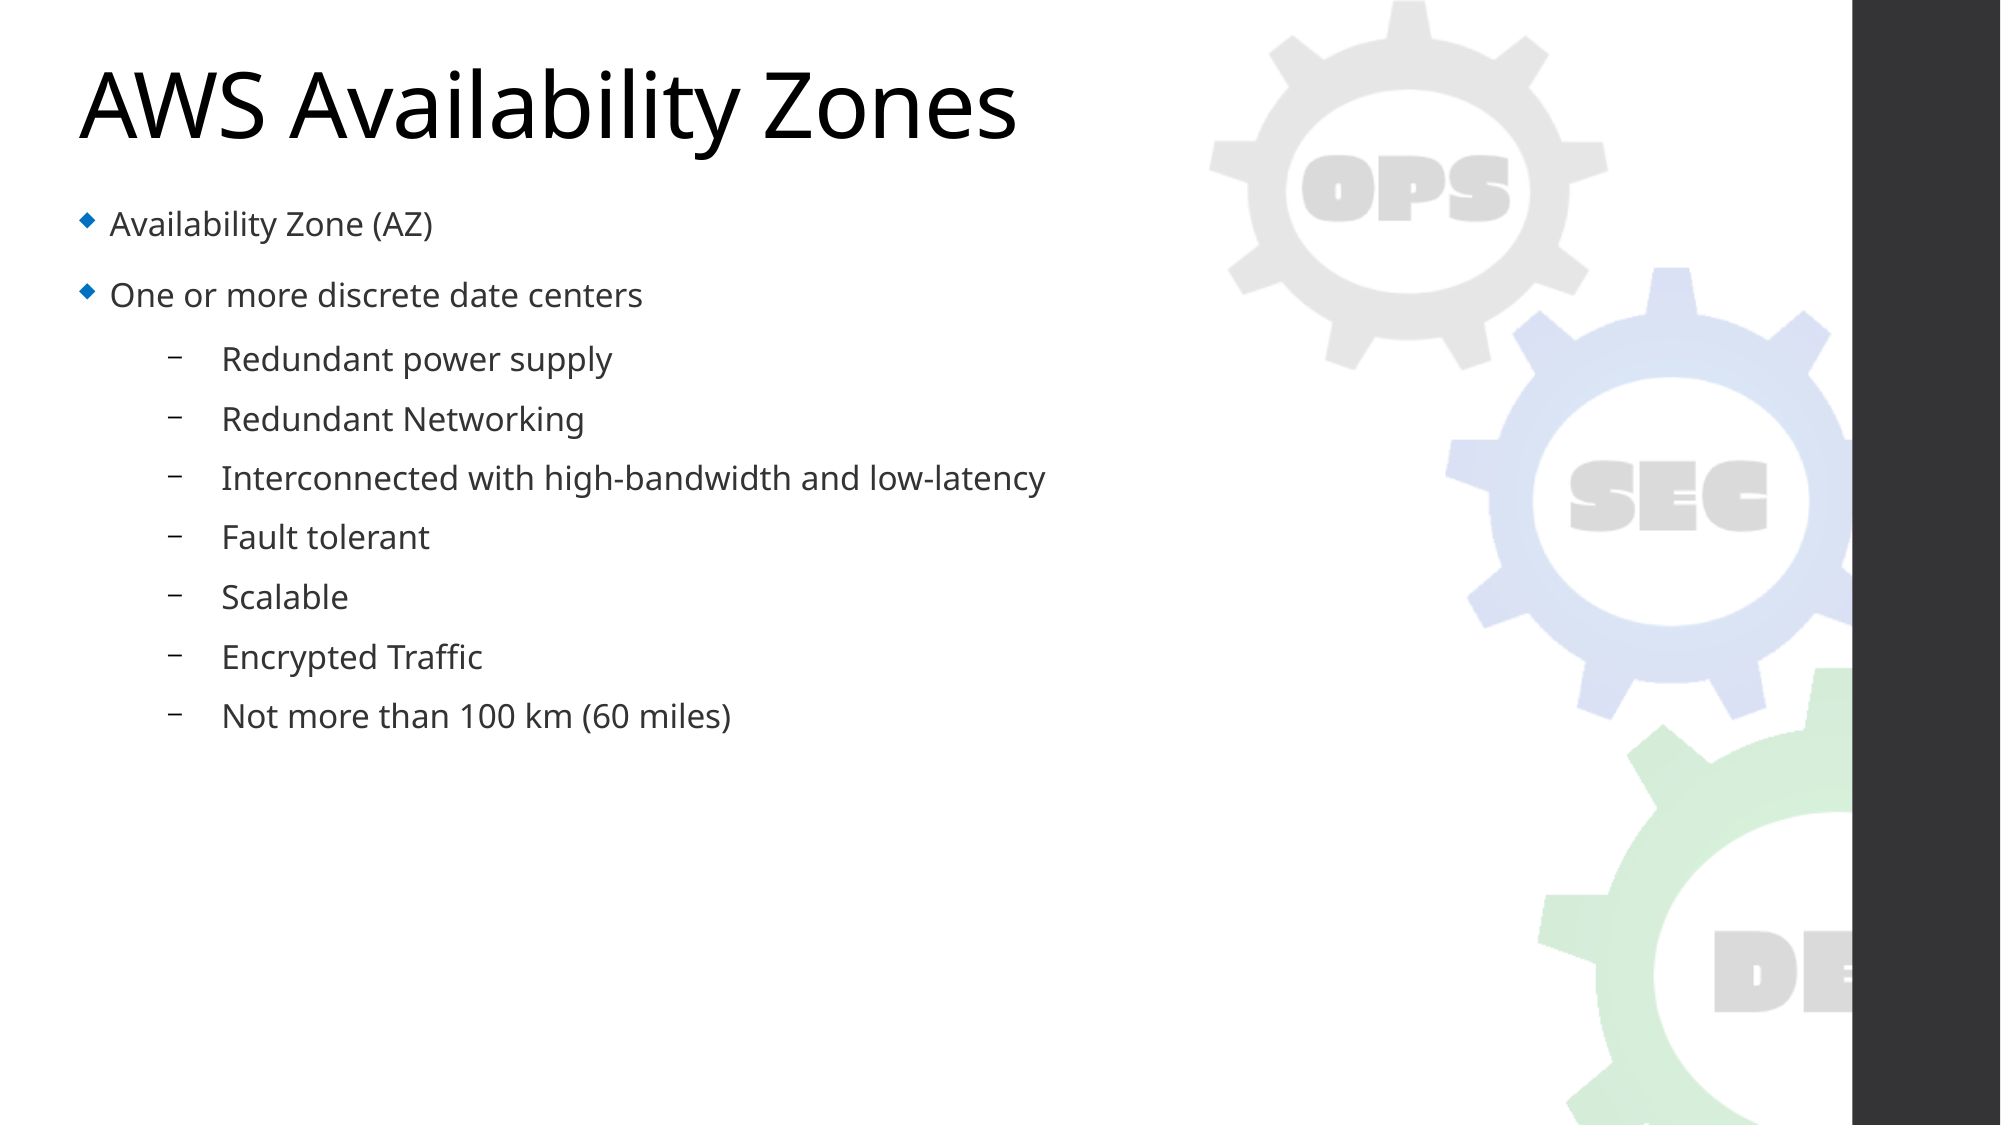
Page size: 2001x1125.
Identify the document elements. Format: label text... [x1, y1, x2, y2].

list Availability Zone (AZ) One or more discrete date centers Redundant power supply Redundant Networking Interconnected with high-bandwidth and low-latency Fault tolerant Scalable Encrypted Traffic Not more than 100 km (60 miles) [64, 198, 1797, 1073]
title AWS Availability Zones [64, 33, 1797, 166]
